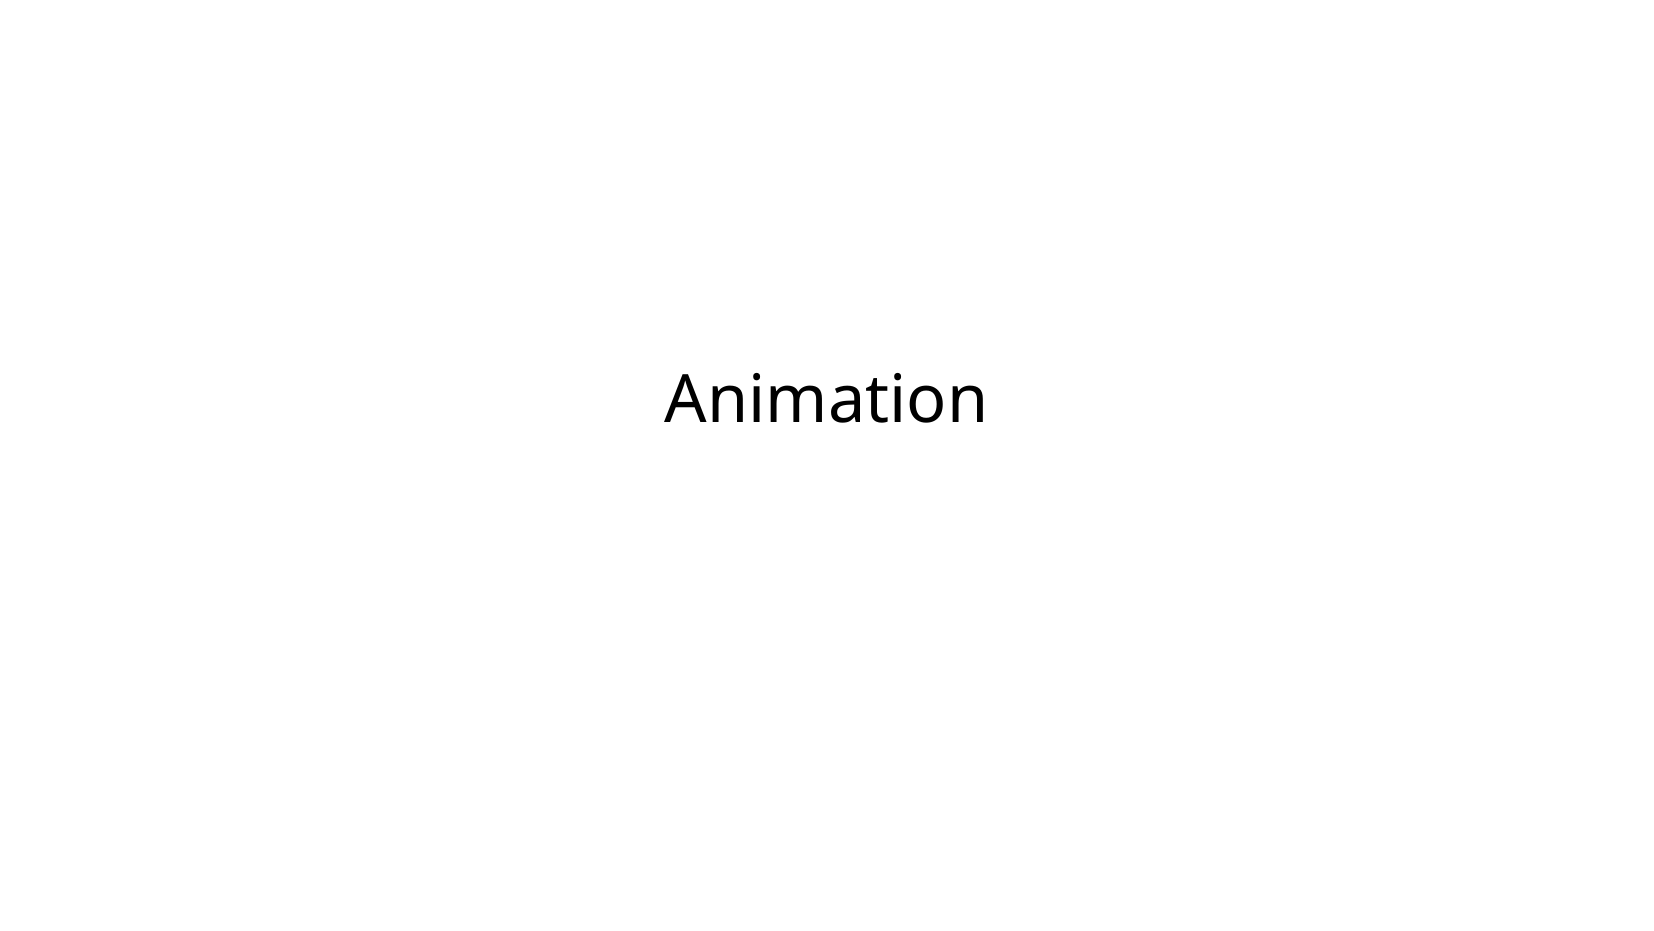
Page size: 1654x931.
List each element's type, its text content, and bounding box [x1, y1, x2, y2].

subtitle Animation [82, 37, 1571, 757]
